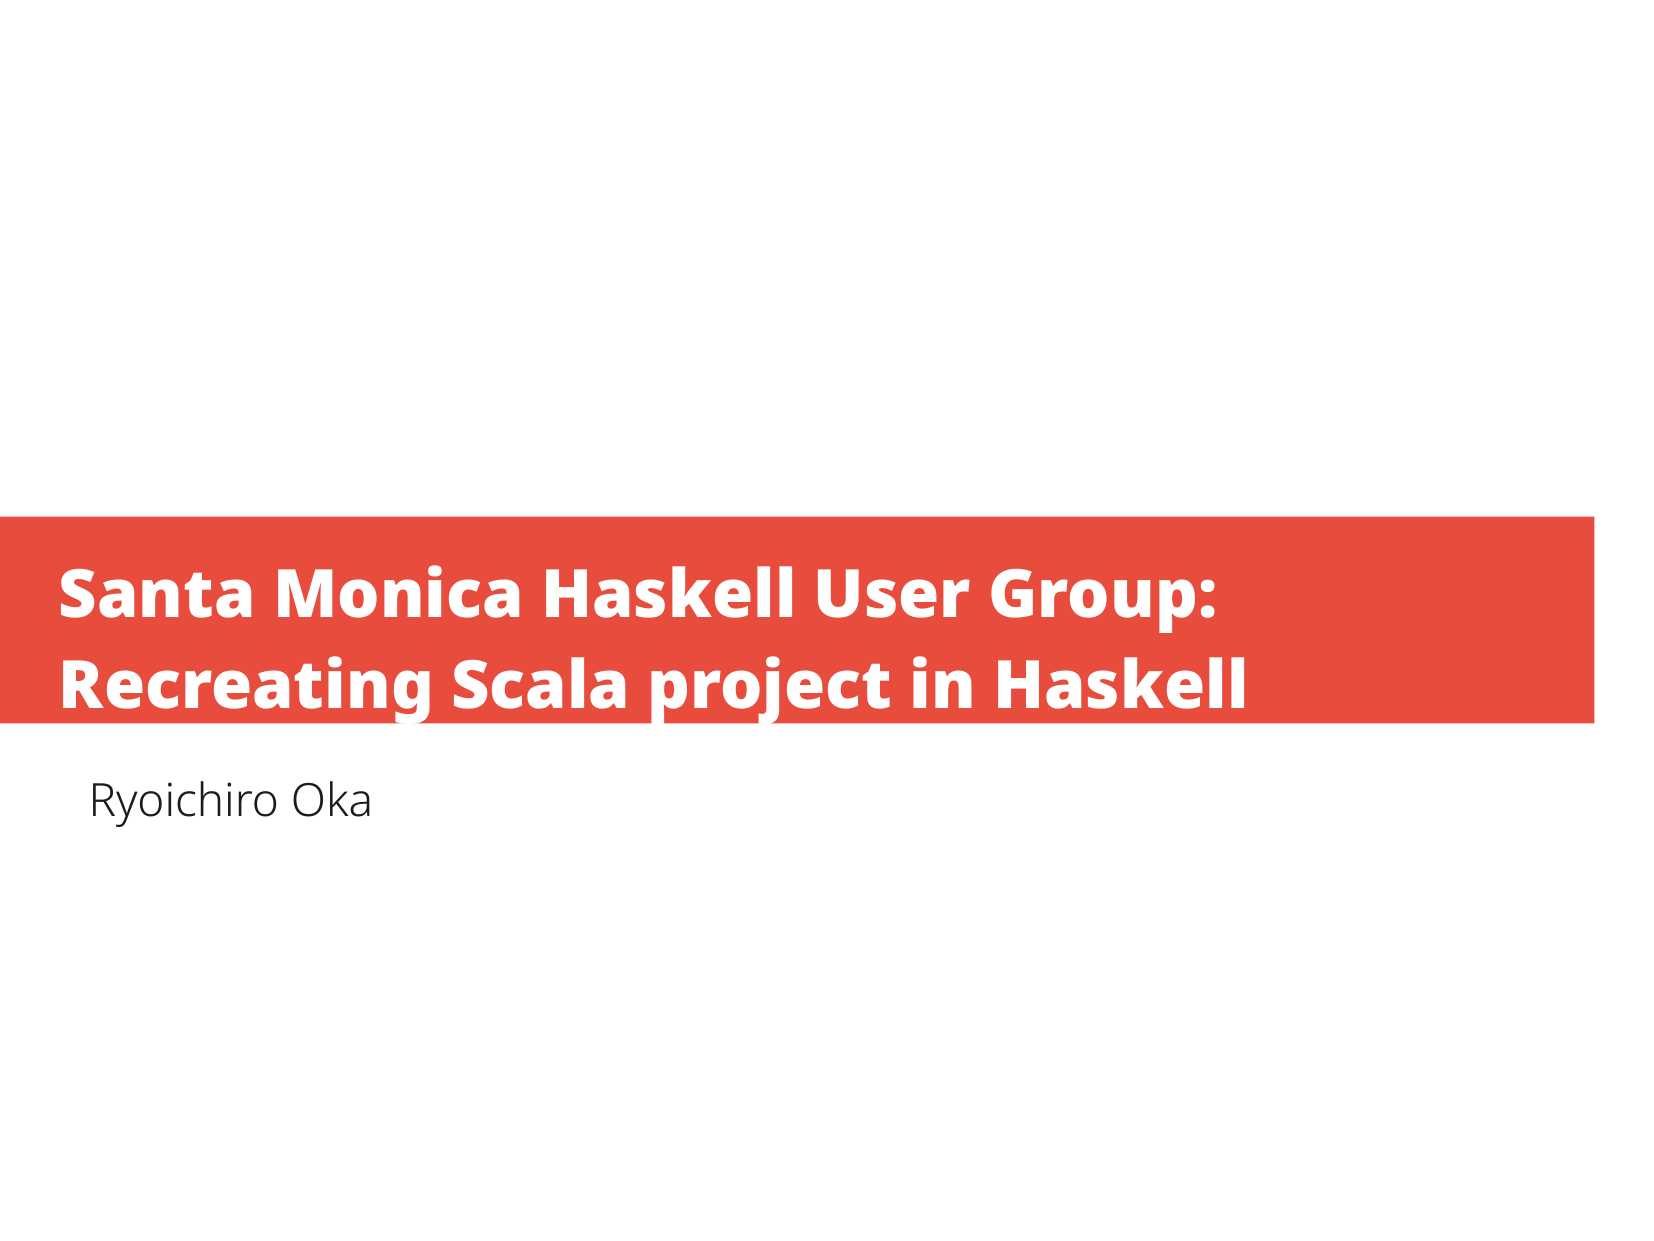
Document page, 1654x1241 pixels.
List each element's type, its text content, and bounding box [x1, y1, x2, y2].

title Santa Monica Haskell User Group: Recreating Scala project in Haskell [59, 546, 1595, 694]
subtitle Ryoichiro Oka [88, 767, 1595, 1182]
